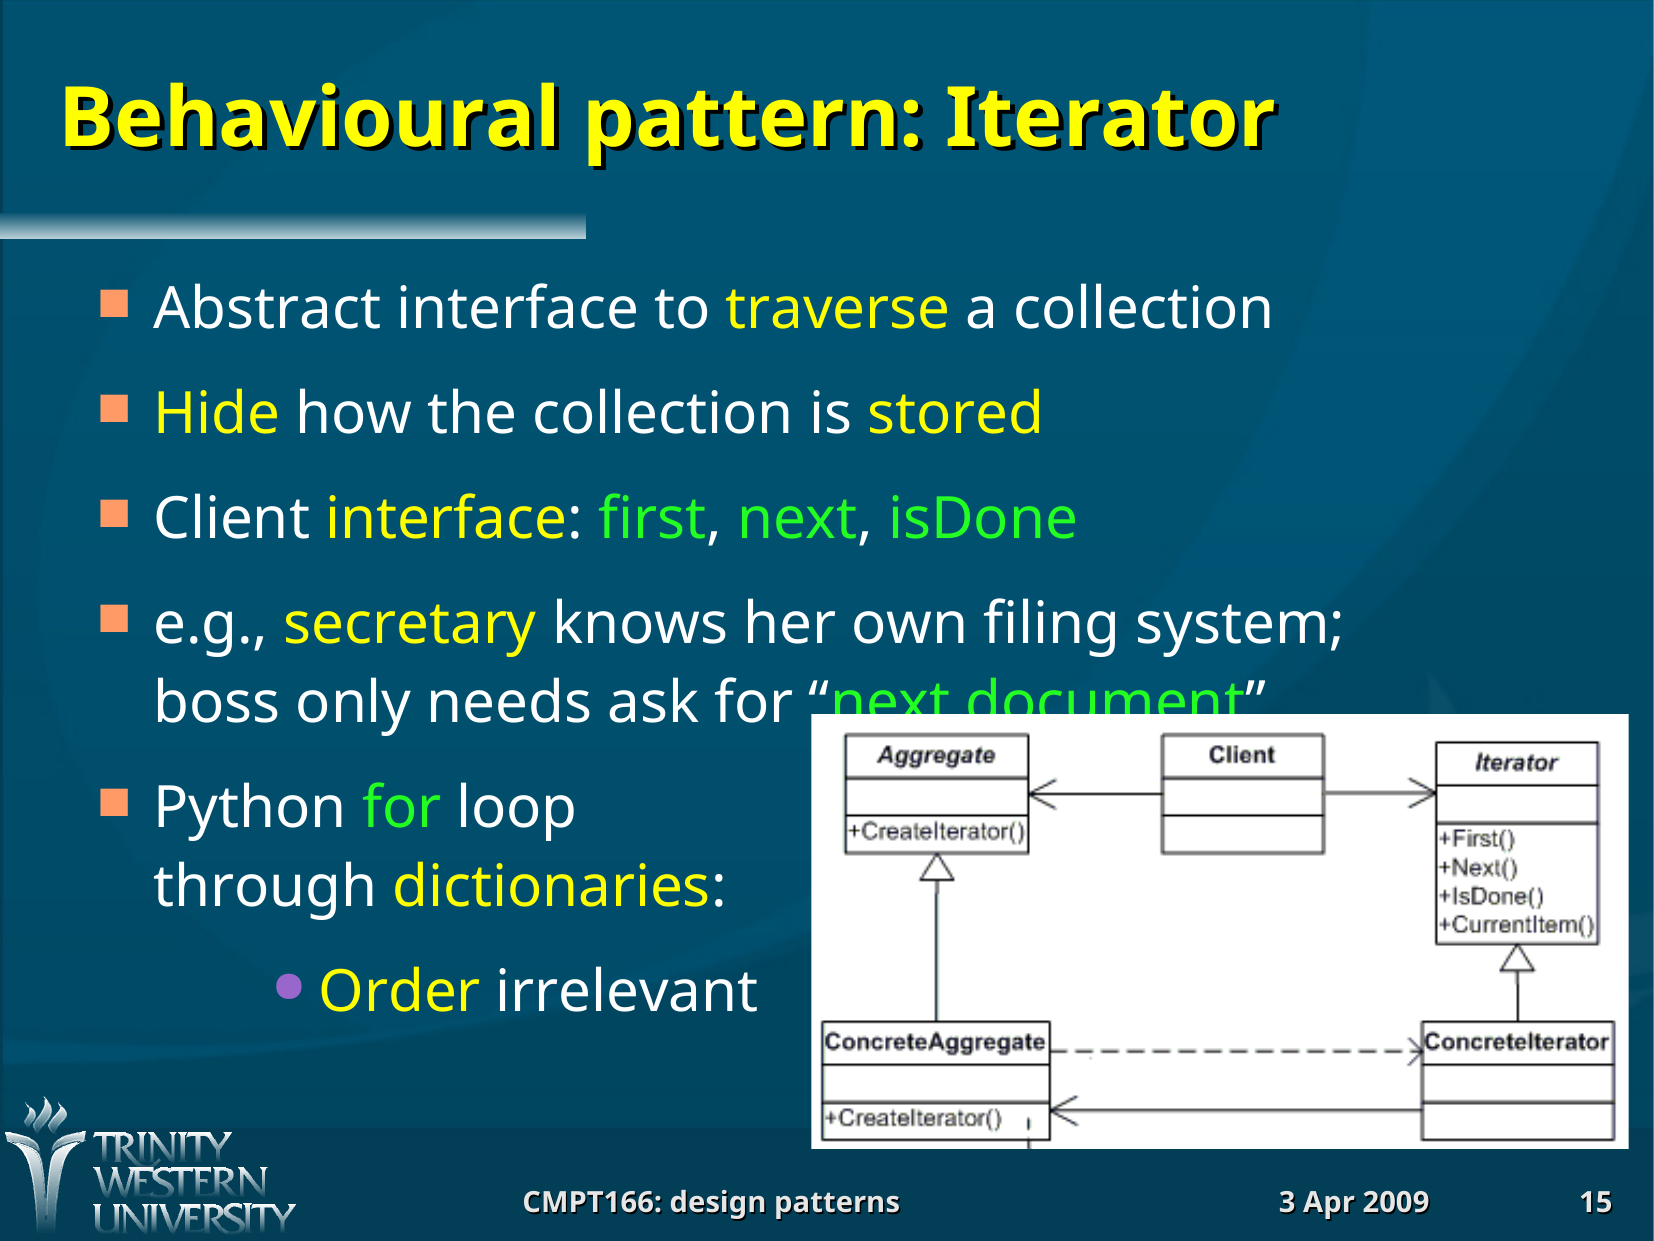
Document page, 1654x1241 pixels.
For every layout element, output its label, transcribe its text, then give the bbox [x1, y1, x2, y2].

list Abstract interface to traverse a collection Hide how the collection is stored Client interface: first, next, isDone e.g., secretary knows her own filing system; boss only needs ask for “next document” Python for loop through dictionaries: Order irrelevant [82, 266, 1485, 937]
picture [38, 1227, 54, 1232]
title Behavioural pattern: Iterator [59, 27, 1548, 201]
picture [812, 714, 1654, 1148]
